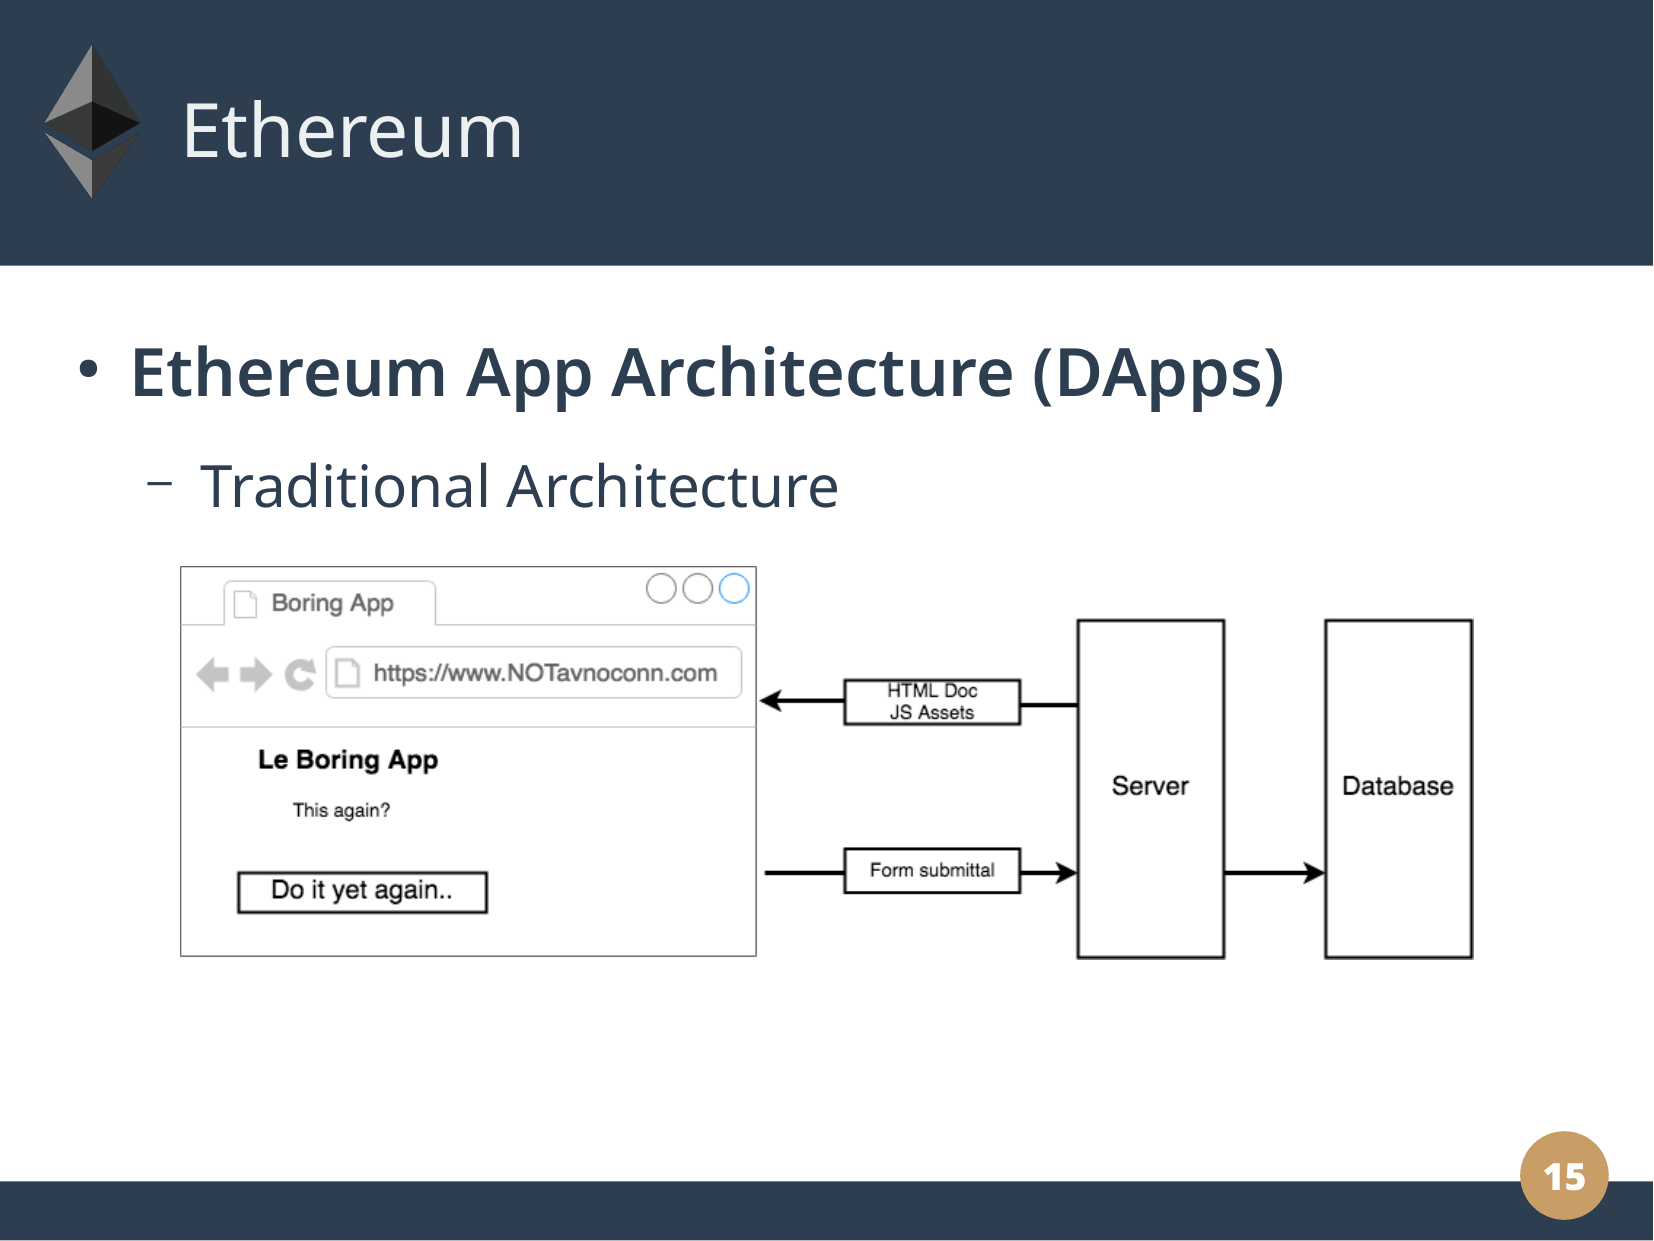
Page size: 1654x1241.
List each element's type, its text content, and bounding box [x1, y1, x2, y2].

list Ethereum App Architecture (DApps) Traditional Architecture [58, 324, 1594, 1152]
picture [180, 566, 1474, 961]
title Ethereum [179, 49, 1594, 207]
picture [44, 44, 140, 199]
